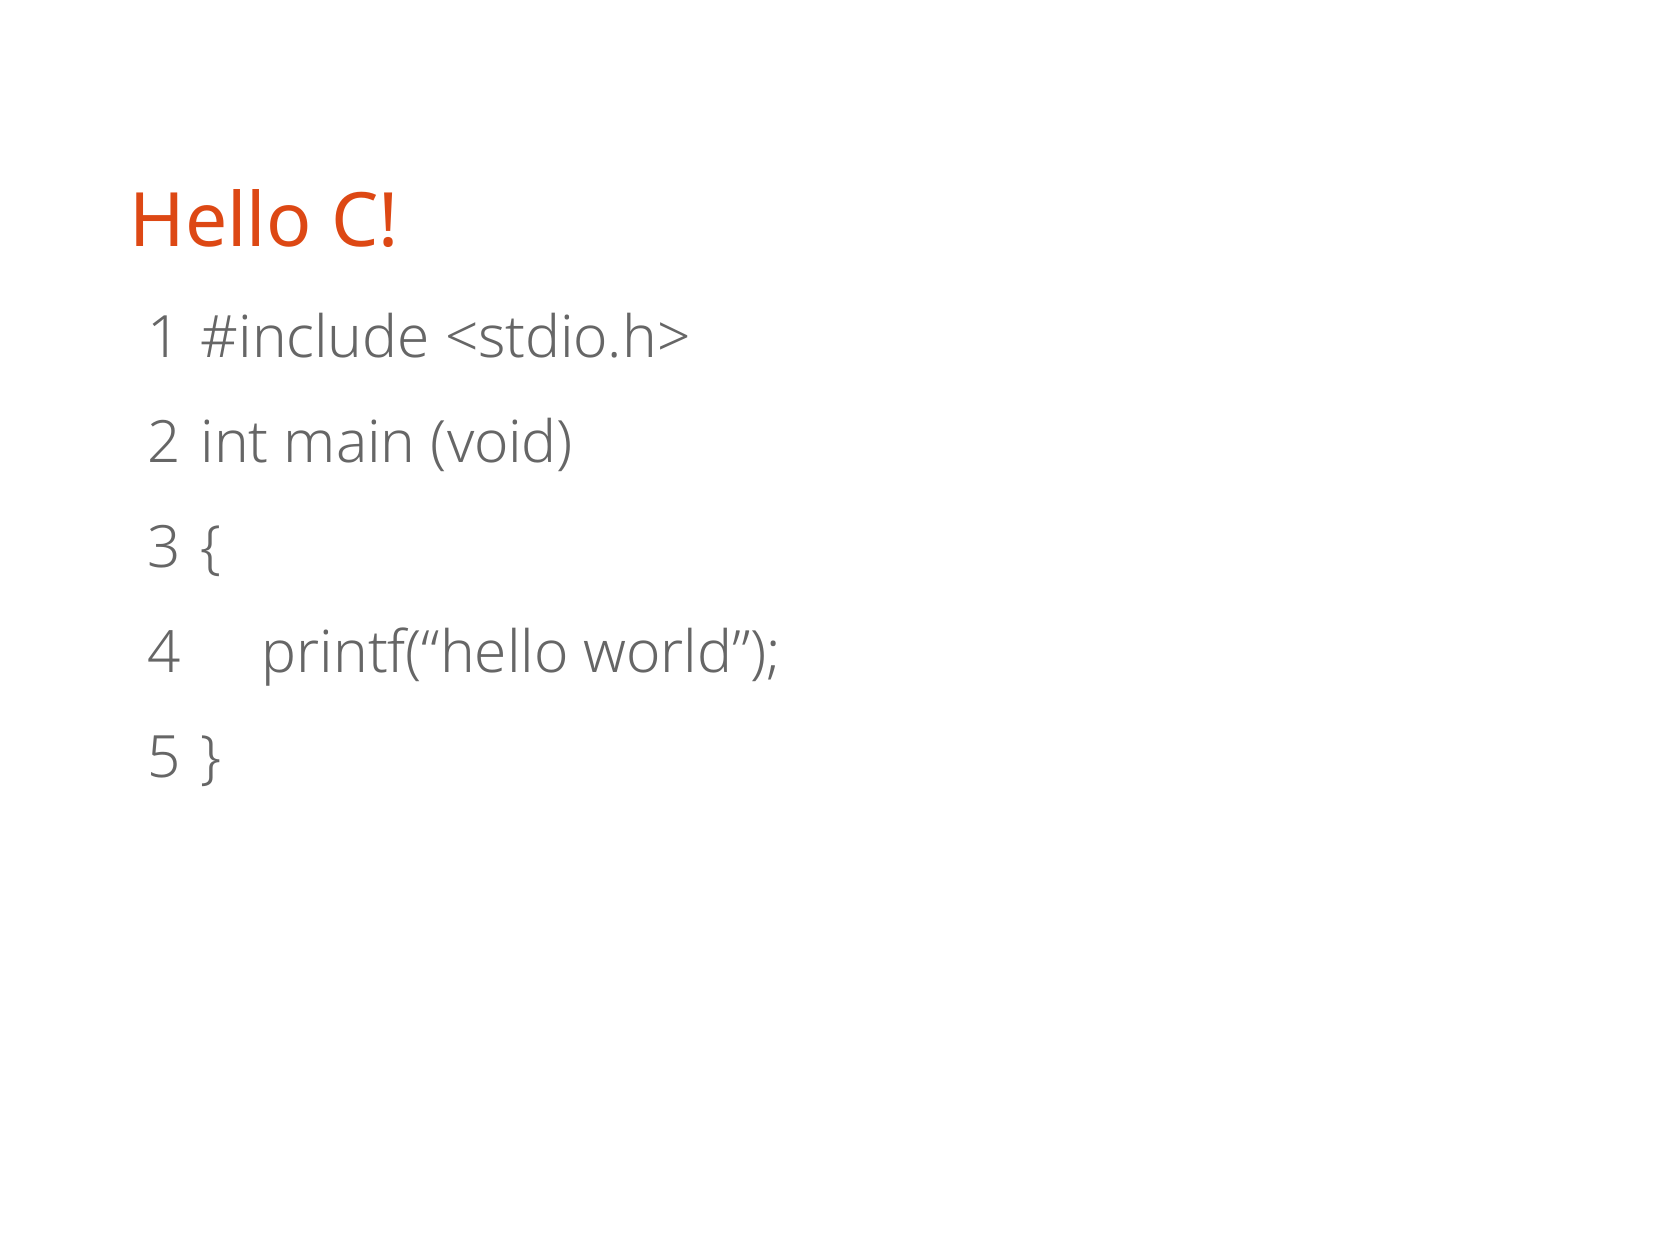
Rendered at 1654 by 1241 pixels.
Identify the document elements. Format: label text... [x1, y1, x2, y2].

list #include <stdio.h> int main (void) { printf(“hello world”); } [129, 295, 1518, 1010]
title Hello C! [129, 153, 1518, 281]
